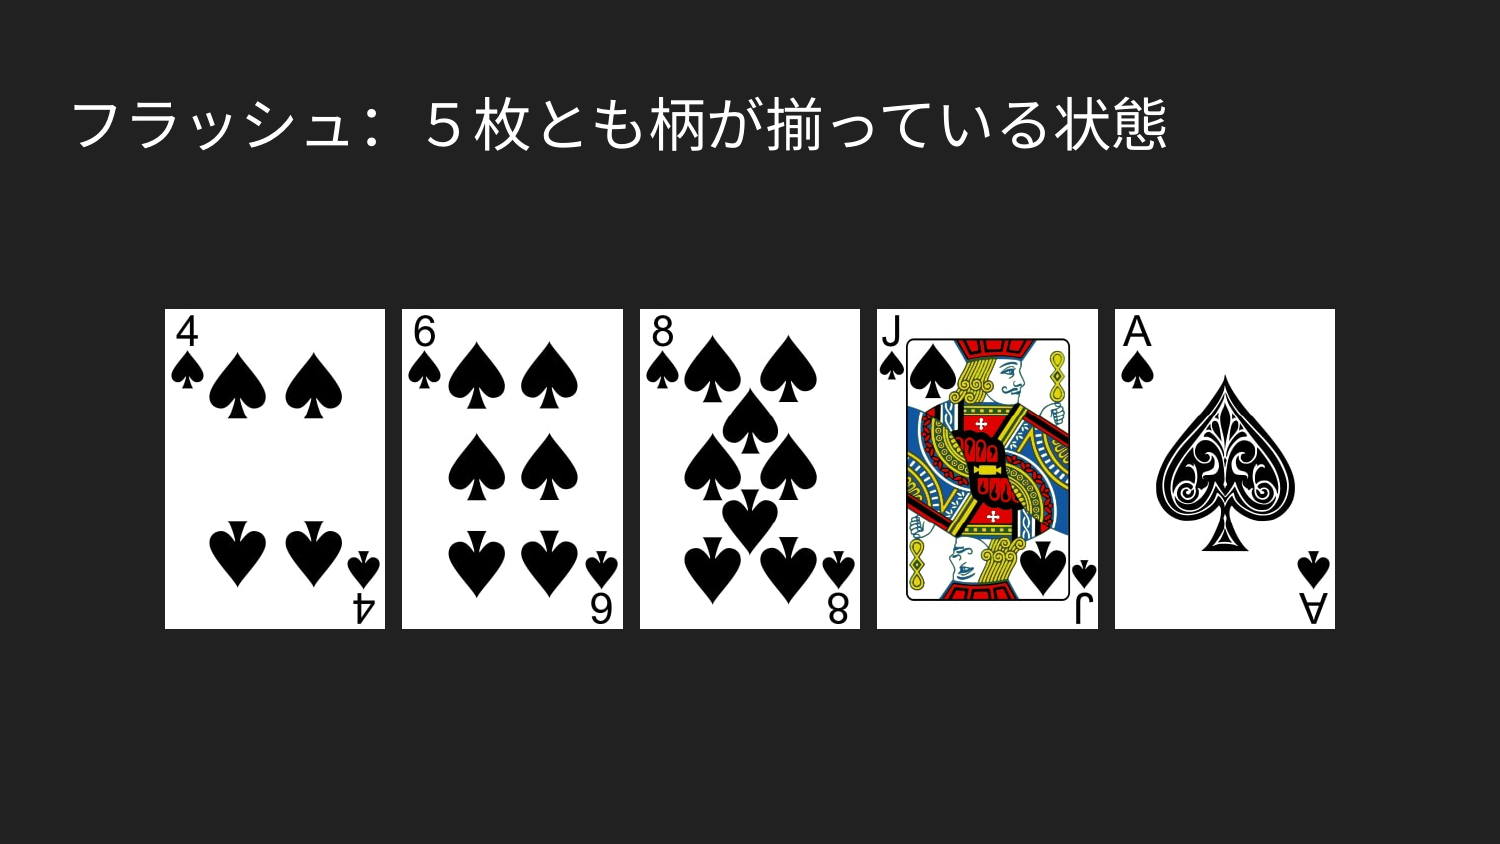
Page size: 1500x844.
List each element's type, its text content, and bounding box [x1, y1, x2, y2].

title フラッシュ：５枚とも柄が揃っている状態 [51, 72, 1449, 167]
picture [402, 309, 623, 629]
picture [640, 309, 860, 629]
picture [877, 309, 1098, 629]
picture [1115, 309, 1335, 629]
picture [165, 309, 385, 629]
